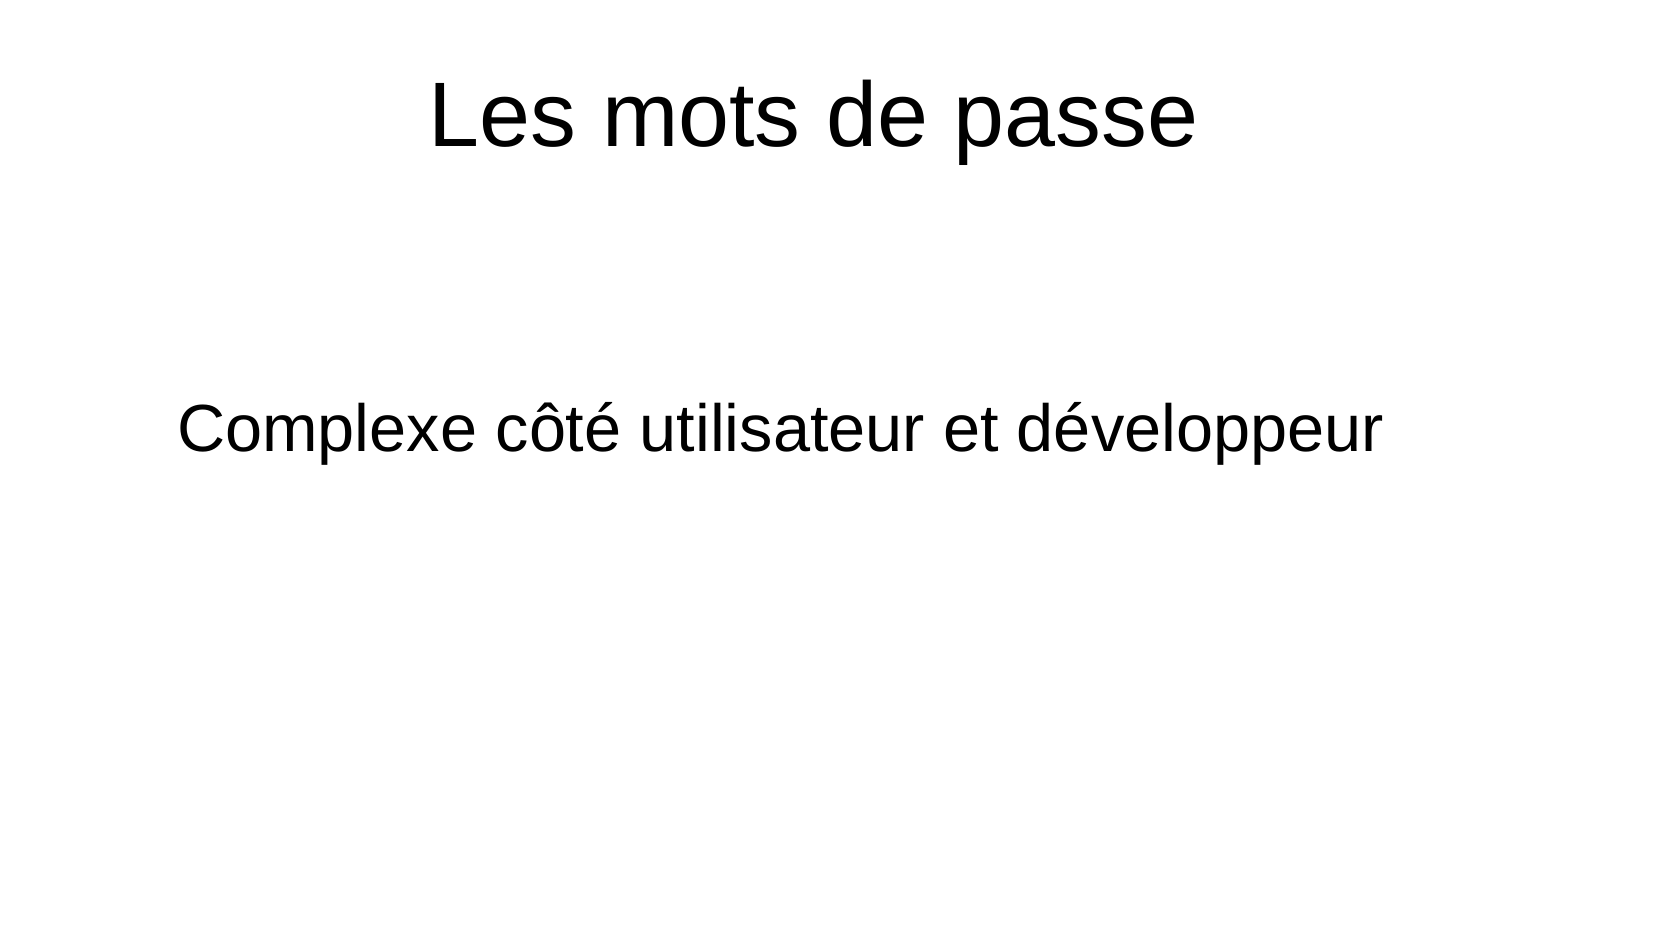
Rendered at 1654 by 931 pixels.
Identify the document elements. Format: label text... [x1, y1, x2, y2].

list Complexe côté utilisateur et développeur [106, 390, 1595, 931]
title Les mots de passe [82, 37, 1571, 193]
